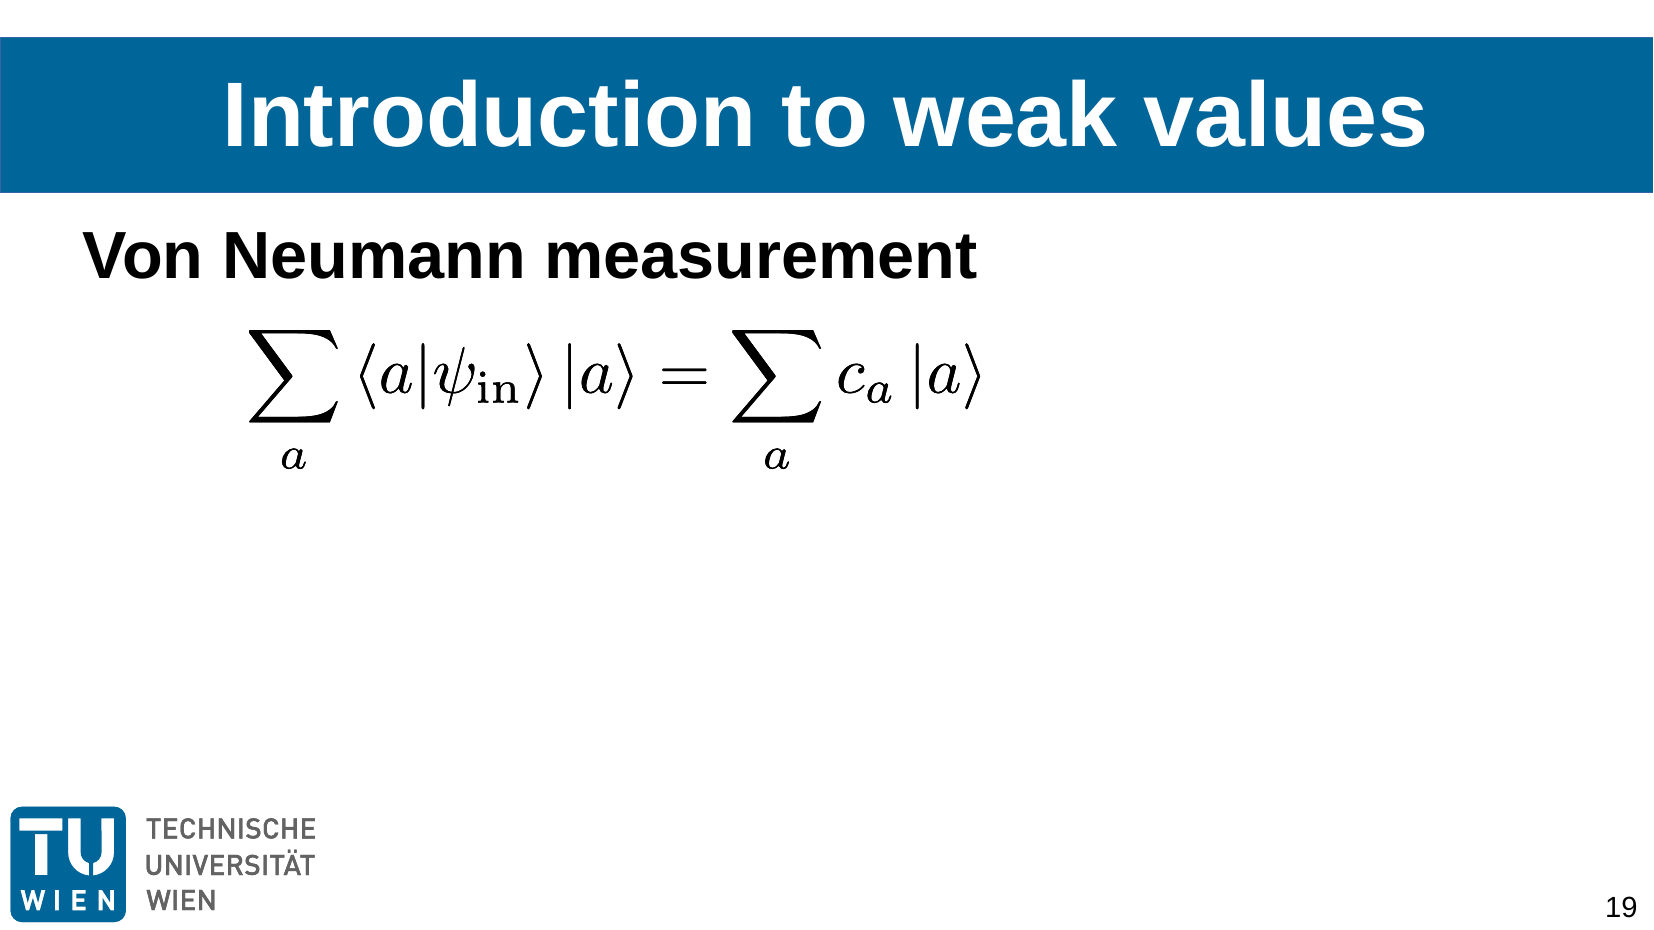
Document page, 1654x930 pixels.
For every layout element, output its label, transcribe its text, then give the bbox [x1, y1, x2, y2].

picture [232, 311, 1006, 477]
list Von Neumann measurement [82, 217, 1571, 757]
title Introduction to weak values [0, 37, 1653, 193]
